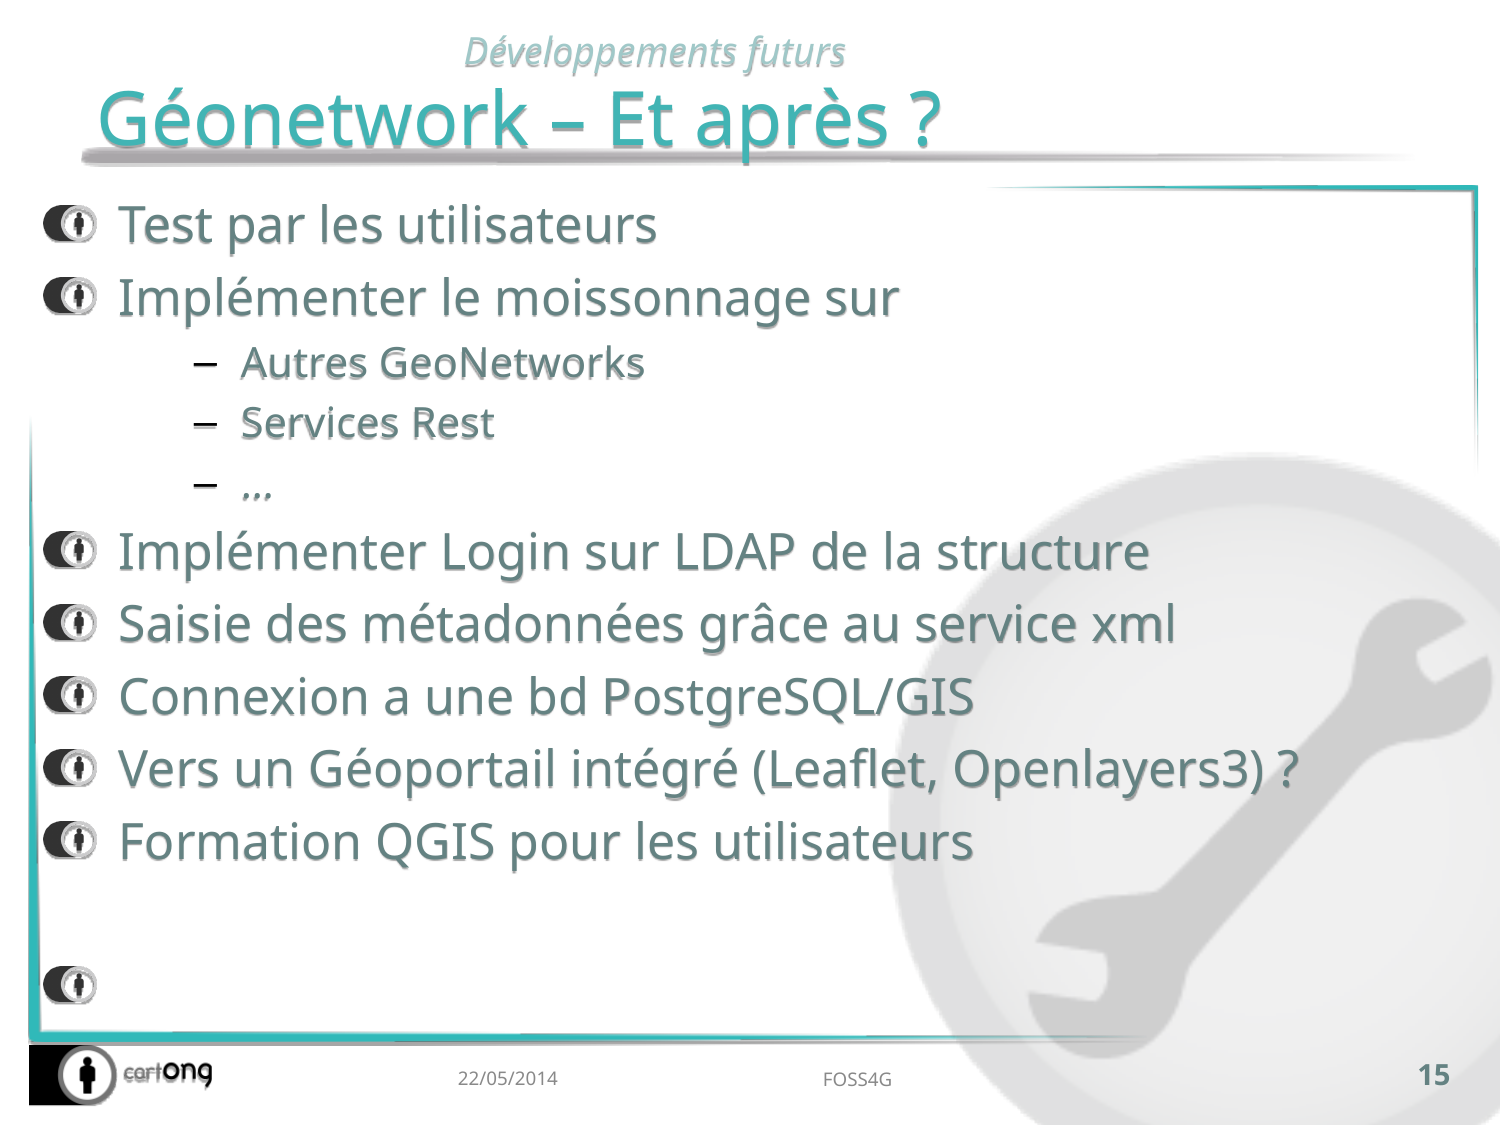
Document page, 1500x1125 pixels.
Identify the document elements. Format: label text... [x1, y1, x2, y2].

text_box 15 [1387, 1046, 1481, 1107]
list Test par les utilisateurs Implémenter le moissonnage sur Autres GeoNetworks Services Rest … Implémenter Login sur LDAP de la structure Saisie des métadonnées grâce au service xml Connexion a une bd PostgreSQL/GIS Vers un Géoportail intégré (Leaflet, Openlayers3) ? Formation QGIS pour les utilisateurs [28, 185, 1479, 1042]
list Développements futurs [448, 19, 1479, 107]
text_box FOSS4G [620, 1048, 1096, 1109]
title Géonetwork – Et après ? [81, 63, 1432, 148]
text_box 22/05/2014 [442, 1048, 596, 1109]
